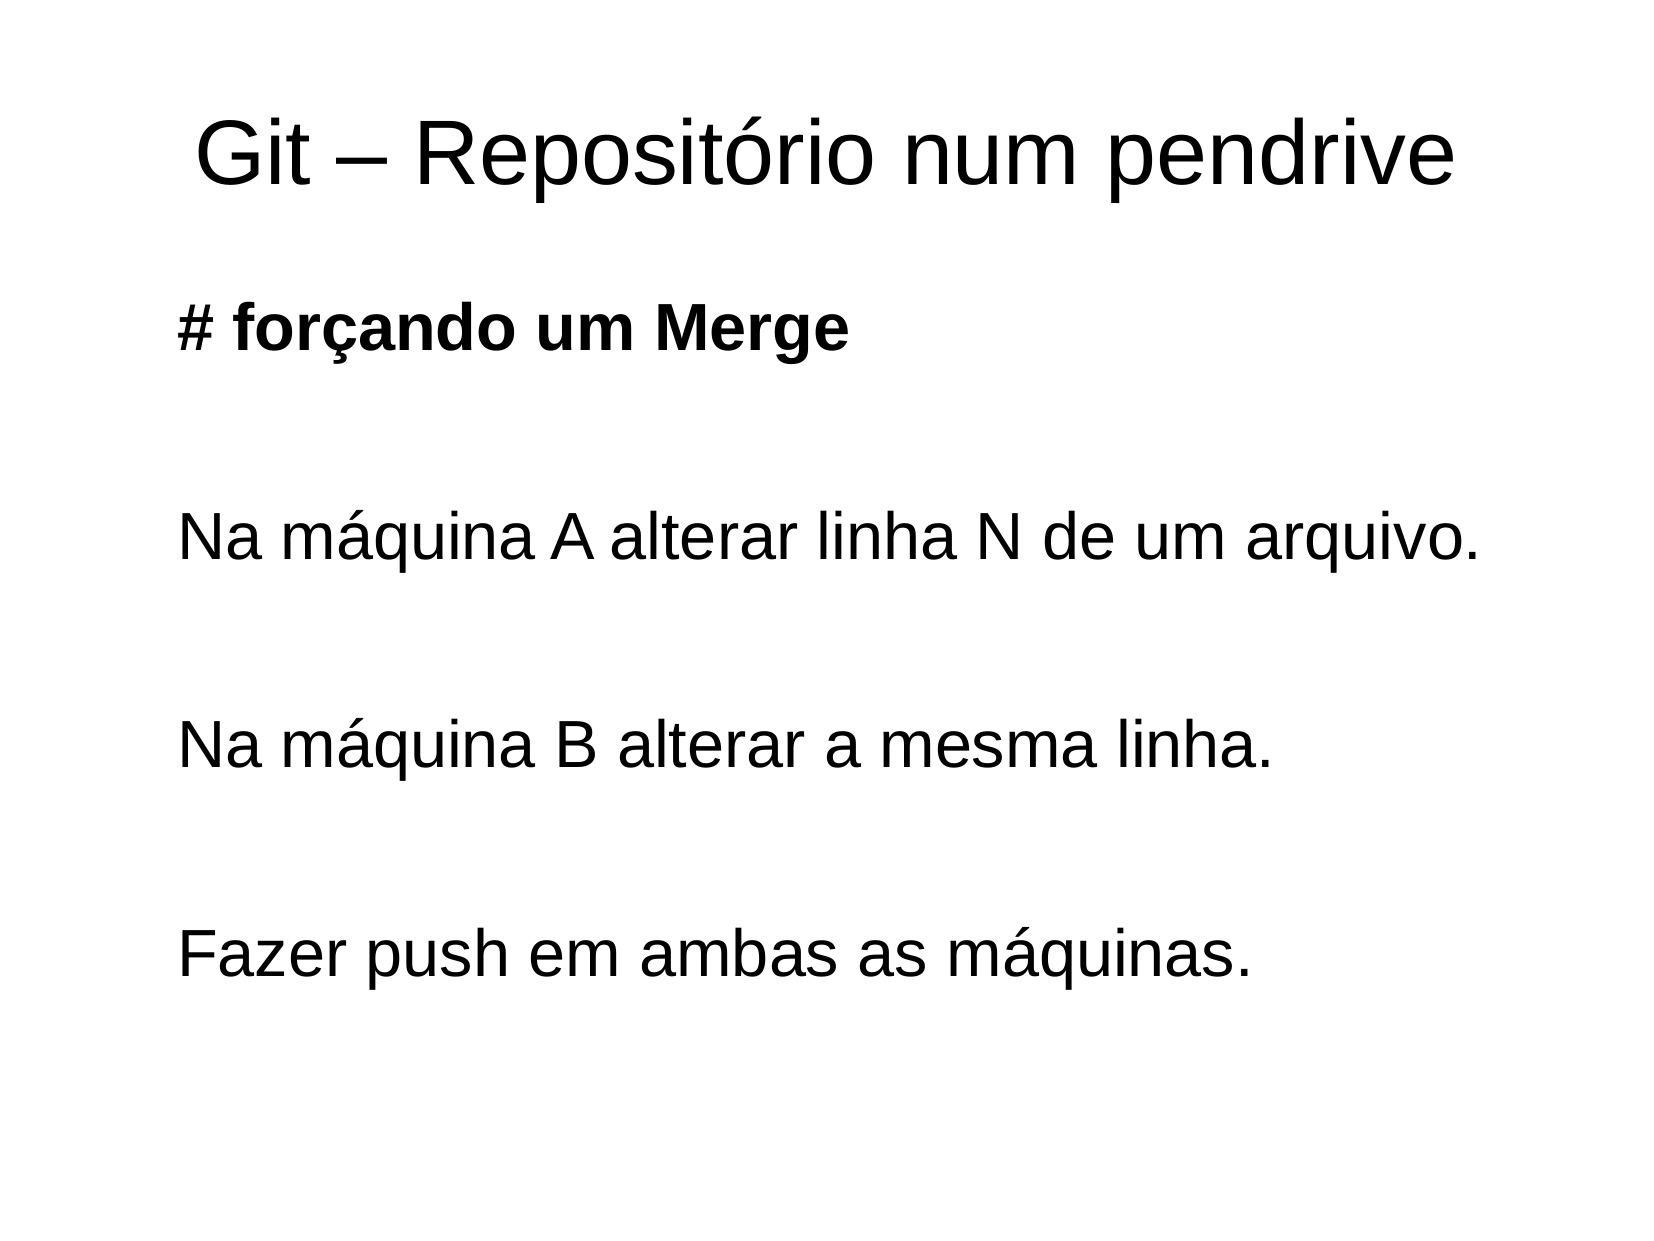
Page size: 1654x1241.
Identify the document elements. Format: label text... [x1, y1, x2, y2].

title Git – Repositório num pendrive [82, 49, 1571, 257]
list # forçando um Merge Na máquina A alterar linha N de um arquivo. Na máquina B alterar a mesma linha. Fazer push em ambas as máquinas. [106, 290, 1572, 1158]
